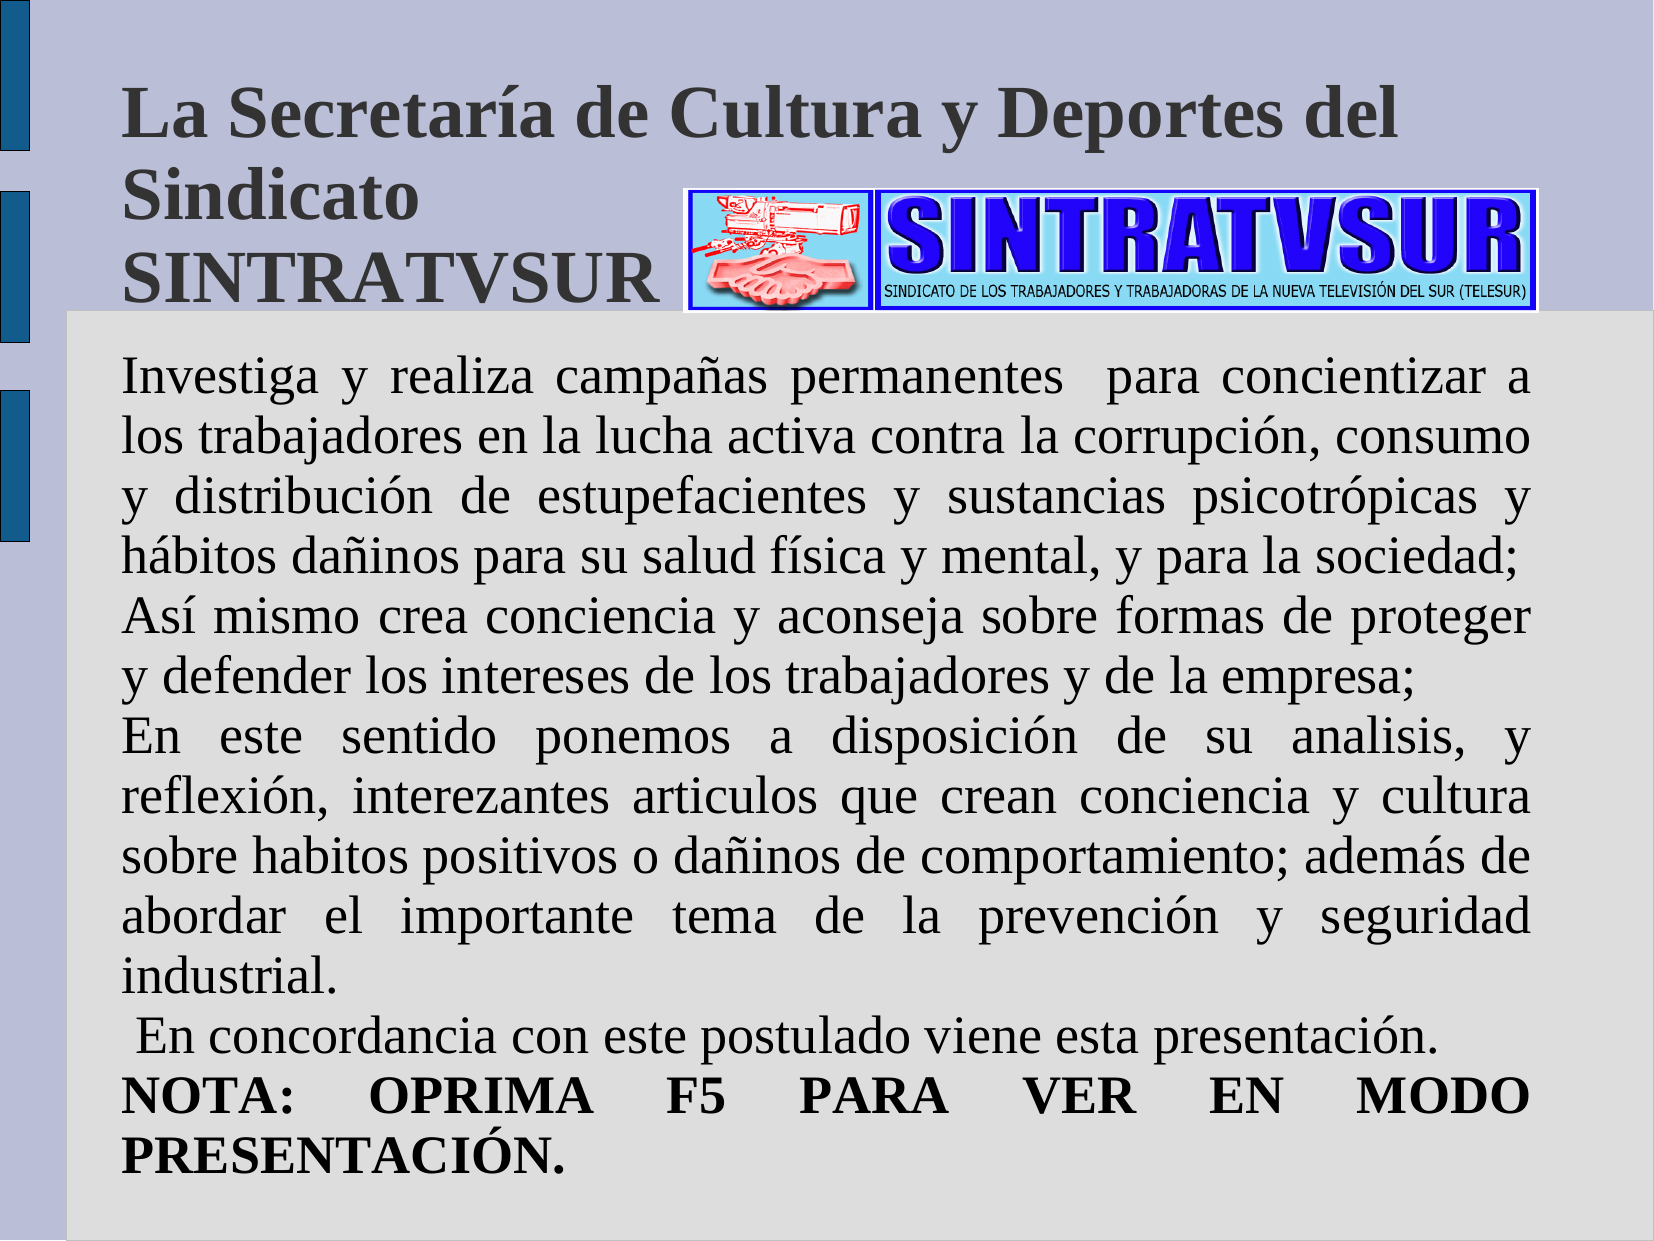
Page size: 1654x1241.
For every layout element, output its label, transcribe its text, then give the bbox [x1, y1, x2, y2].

title La Secretaría de Cultura y Deportes del Sindicato SINTRATVSUR [121, 70, 1534, 277]
subtitle Investiga y realiza campañas permanentes para concientizar a los trabajadores en la lucha activa contra la corrupción, consumo y distribución de estupefacientes y sustancias psicotrópicas y hábitos dañinos para su salud física y mental, y para la sociedad; Así mismo crea conciencia y aconseja sobre formas de proteger y defender los intereses de los trabajadores y de la empresa; En este sentido ponemos a disposición de su analisis, y reflexión, interezantes articulos que crean conciencia y cultura sobre habitos positivos o dañinos de comportamiento; además de abordar el importante tema de la prevención y seguridad industrial. En concordancia con este postulado viene esta presentación. NOTA: OPRIMA F5 PARA VER EN MODO PRESENTACIÓN. [121, 277, 1534, 1194]
picture [683, 188, 1539, 313]
